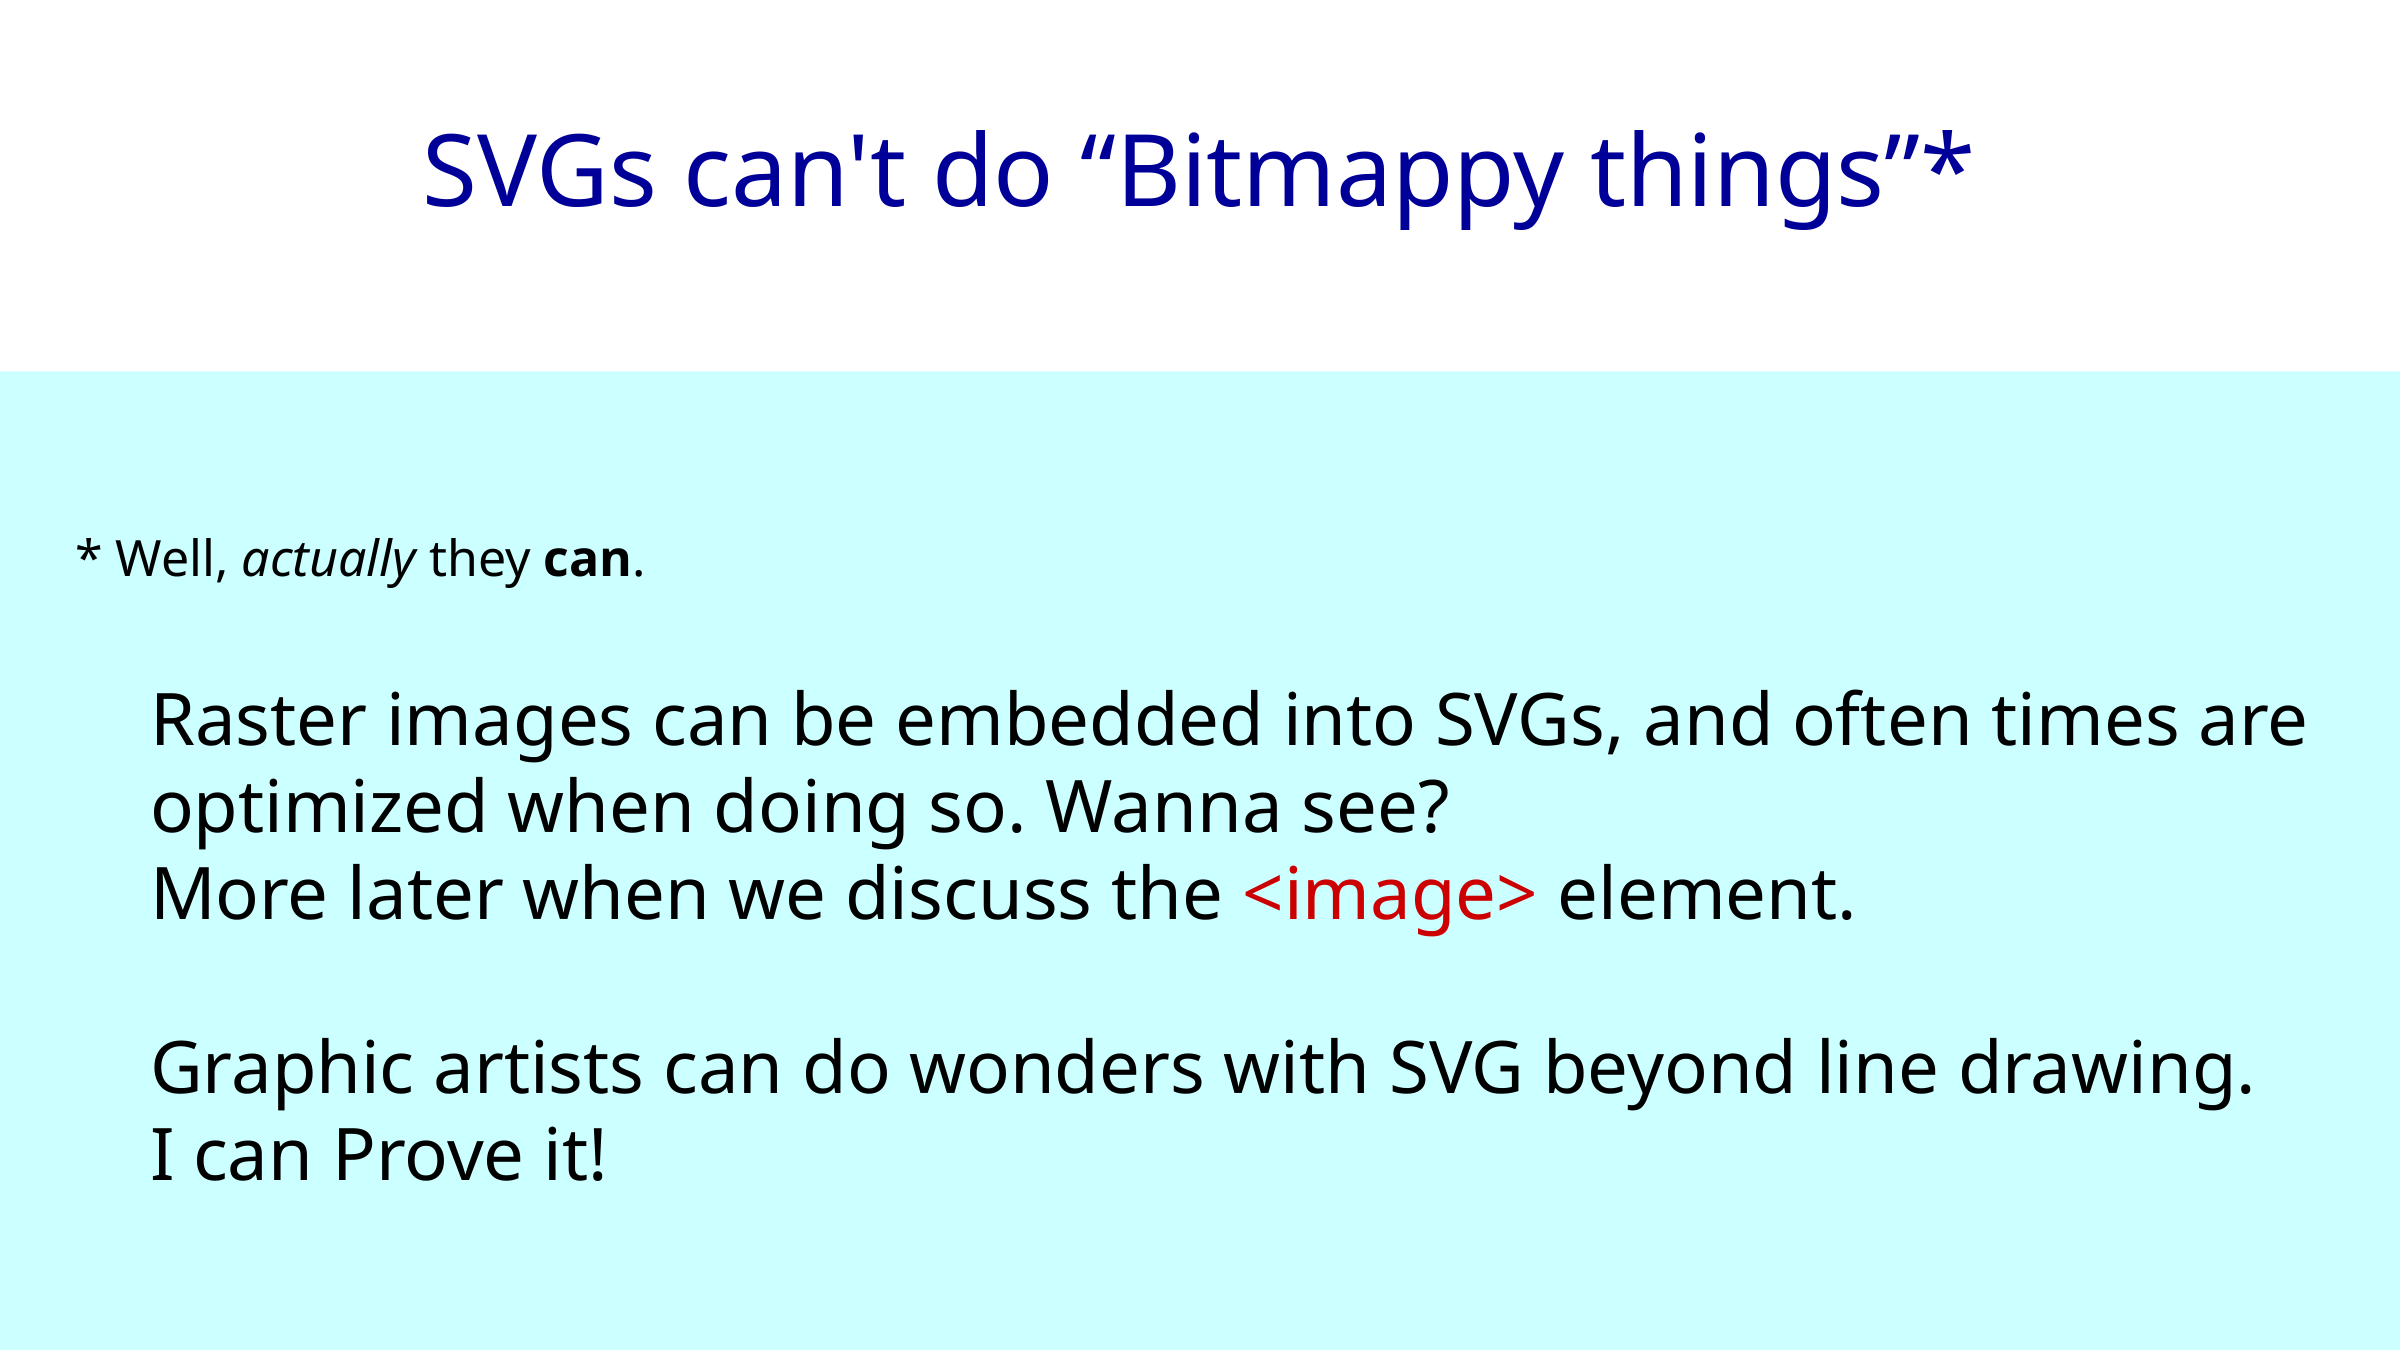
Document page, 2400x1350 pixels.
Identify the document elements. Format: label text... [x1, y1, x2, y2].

text_box SVGs can't do “Bitmappy things”* [120, 53, 2280, 280]
text_box * Well, actually they can. Raster images can be embedded into SVGs, and often times are optimized when doing so. Wanna see? More later when we discuss the <image> element. Graphic artists can do wonders with SVG beyond line drawing. I can Prove it! [0, 371, 2400, 1350]
